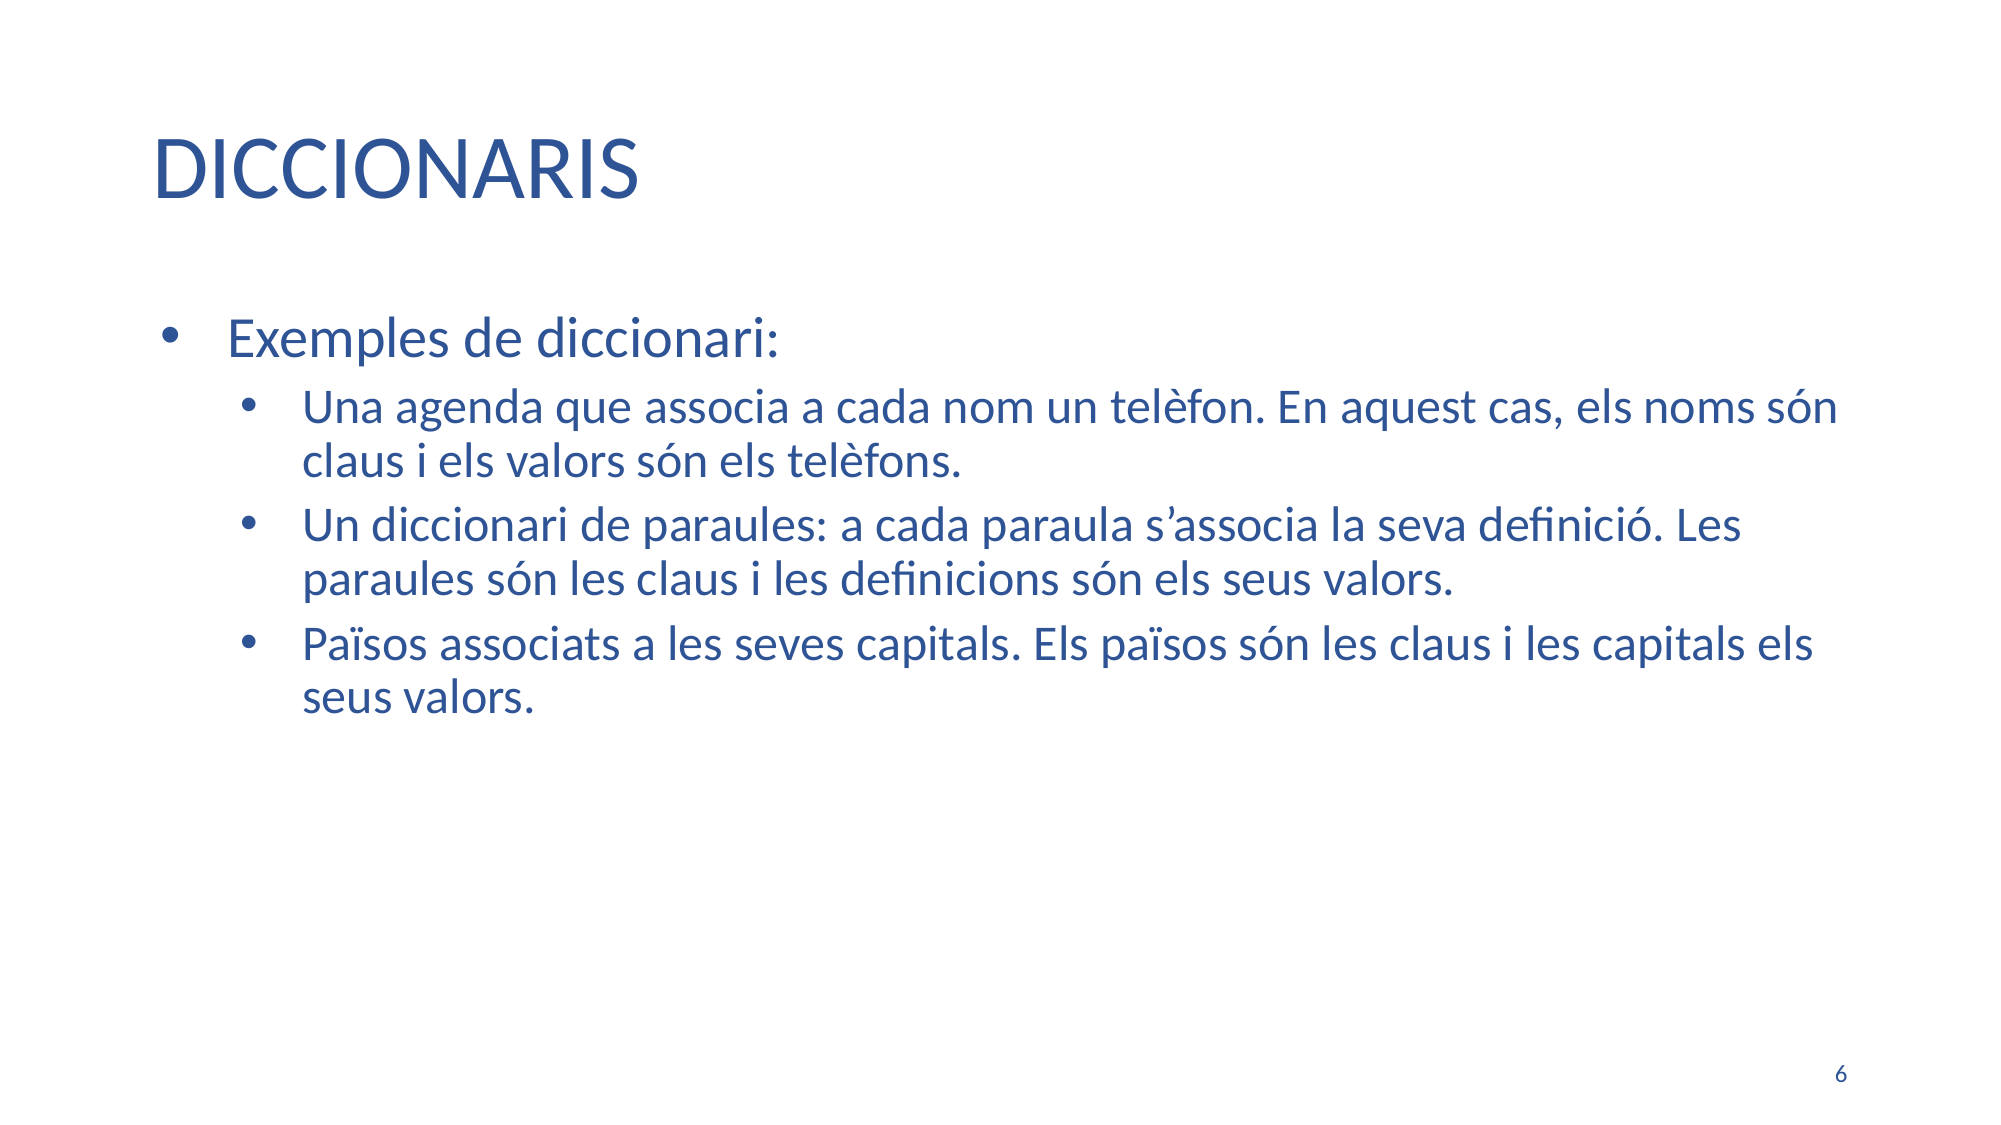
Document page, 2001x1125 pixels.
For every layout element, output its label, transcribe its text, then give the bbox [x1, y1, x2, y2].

list Exemples de diccionari: Una agenda que associa a cada nom un telèfon. En aquest cas, els noms són claus i els valors són els telèfons. Un diccionari de paraules: a cada paraula s’associa la seva definició. Les paraules són les claus i les definicions són els seus valors. Països associats a les seves capitals. Els països són les claus i les capitals els seus valors. [137, 299, 1863, 1014]
title DICCIONARIS [137, 59, 1863, 278]
slide_number <number> [1412, 1042, 1863, 1103]
